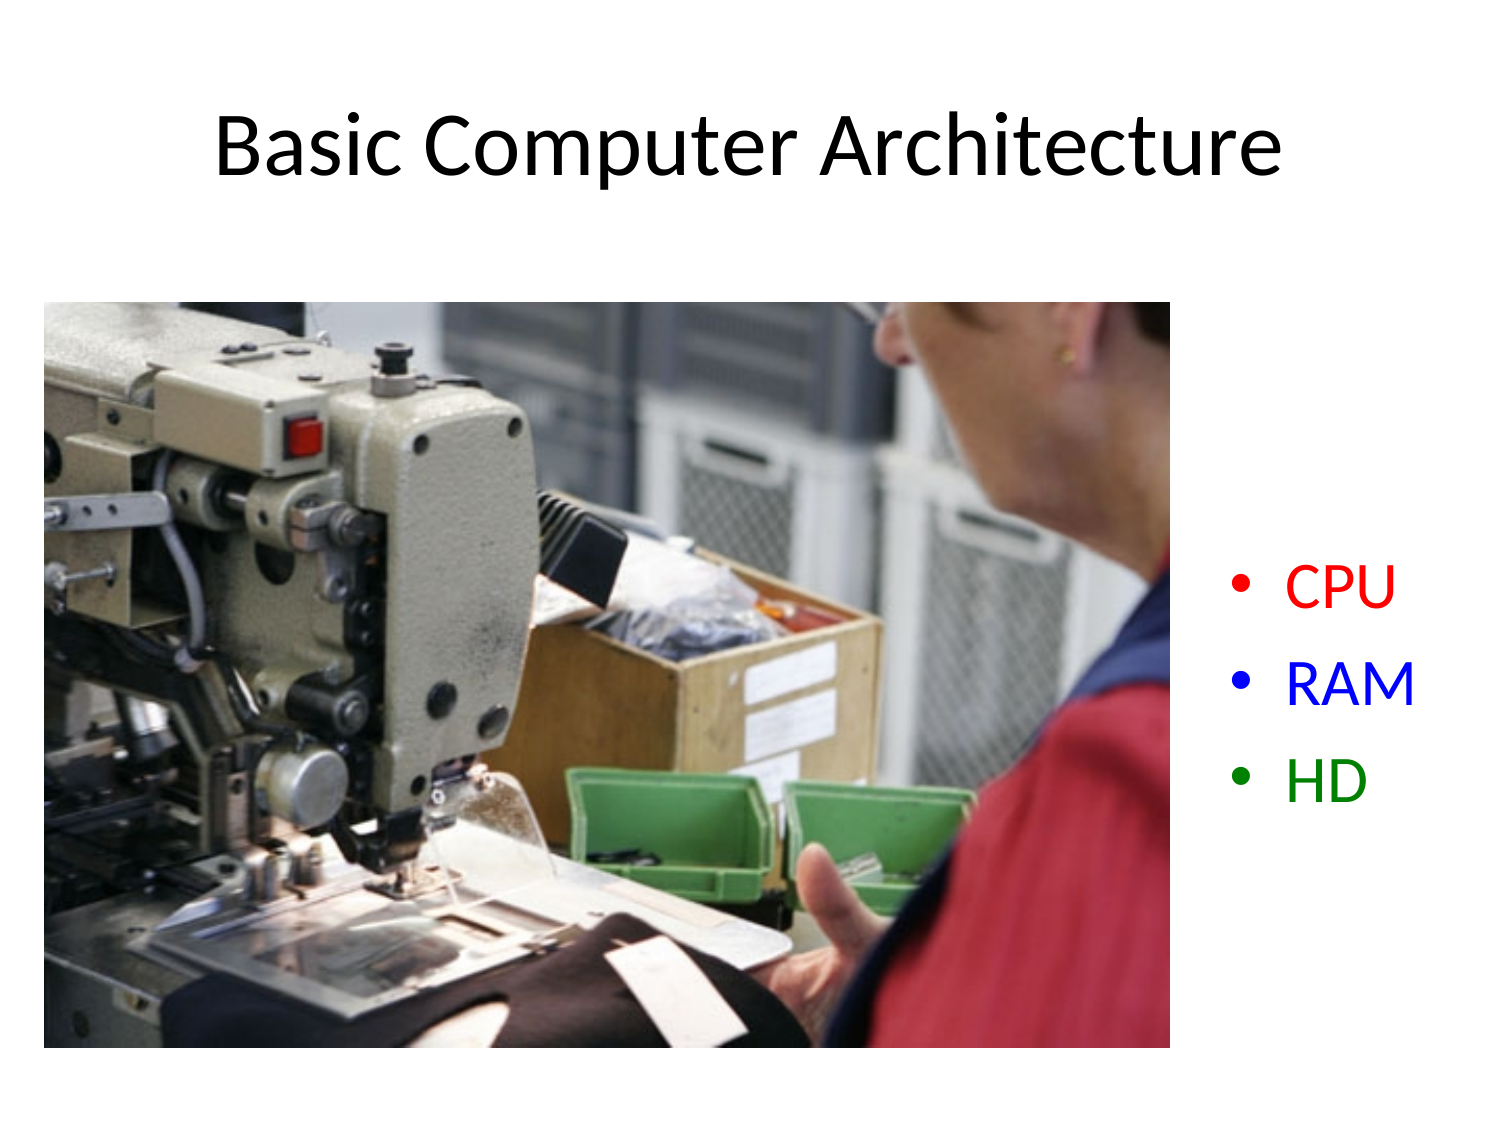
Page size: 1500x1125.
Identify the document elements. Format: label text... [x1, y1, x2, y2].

picture [44, 302, 1170, 1048]
text_box CPU RAM HD [1214, 534, 1443, 826]
title Basic Computer Architecture [75, 45, 1426, 233]
